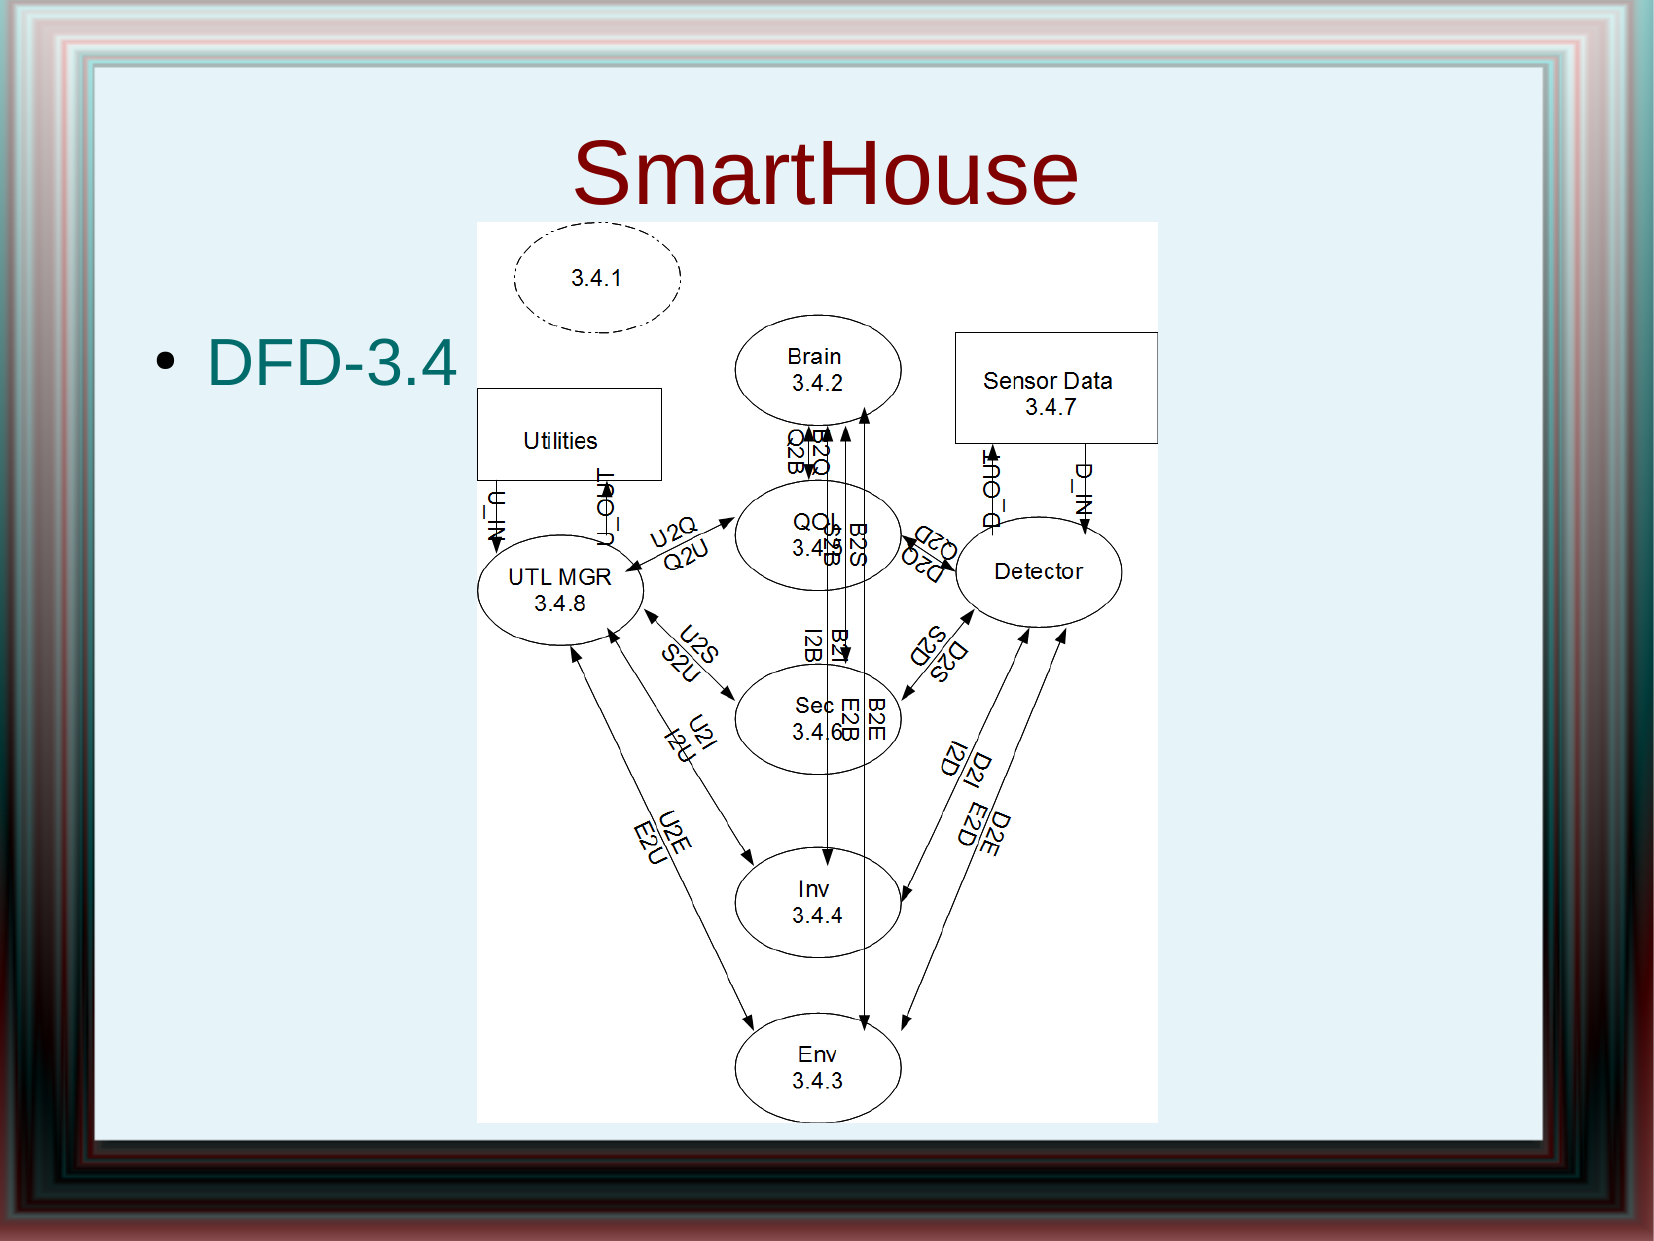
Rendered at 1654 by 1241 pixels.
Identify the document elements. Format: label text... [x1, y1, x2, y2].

picture [0, 0, 1654, 1241]
title SmartHouse [118, 88, 1536, 257]
list DFD-3.4 [118, 324, 1506, 945]
